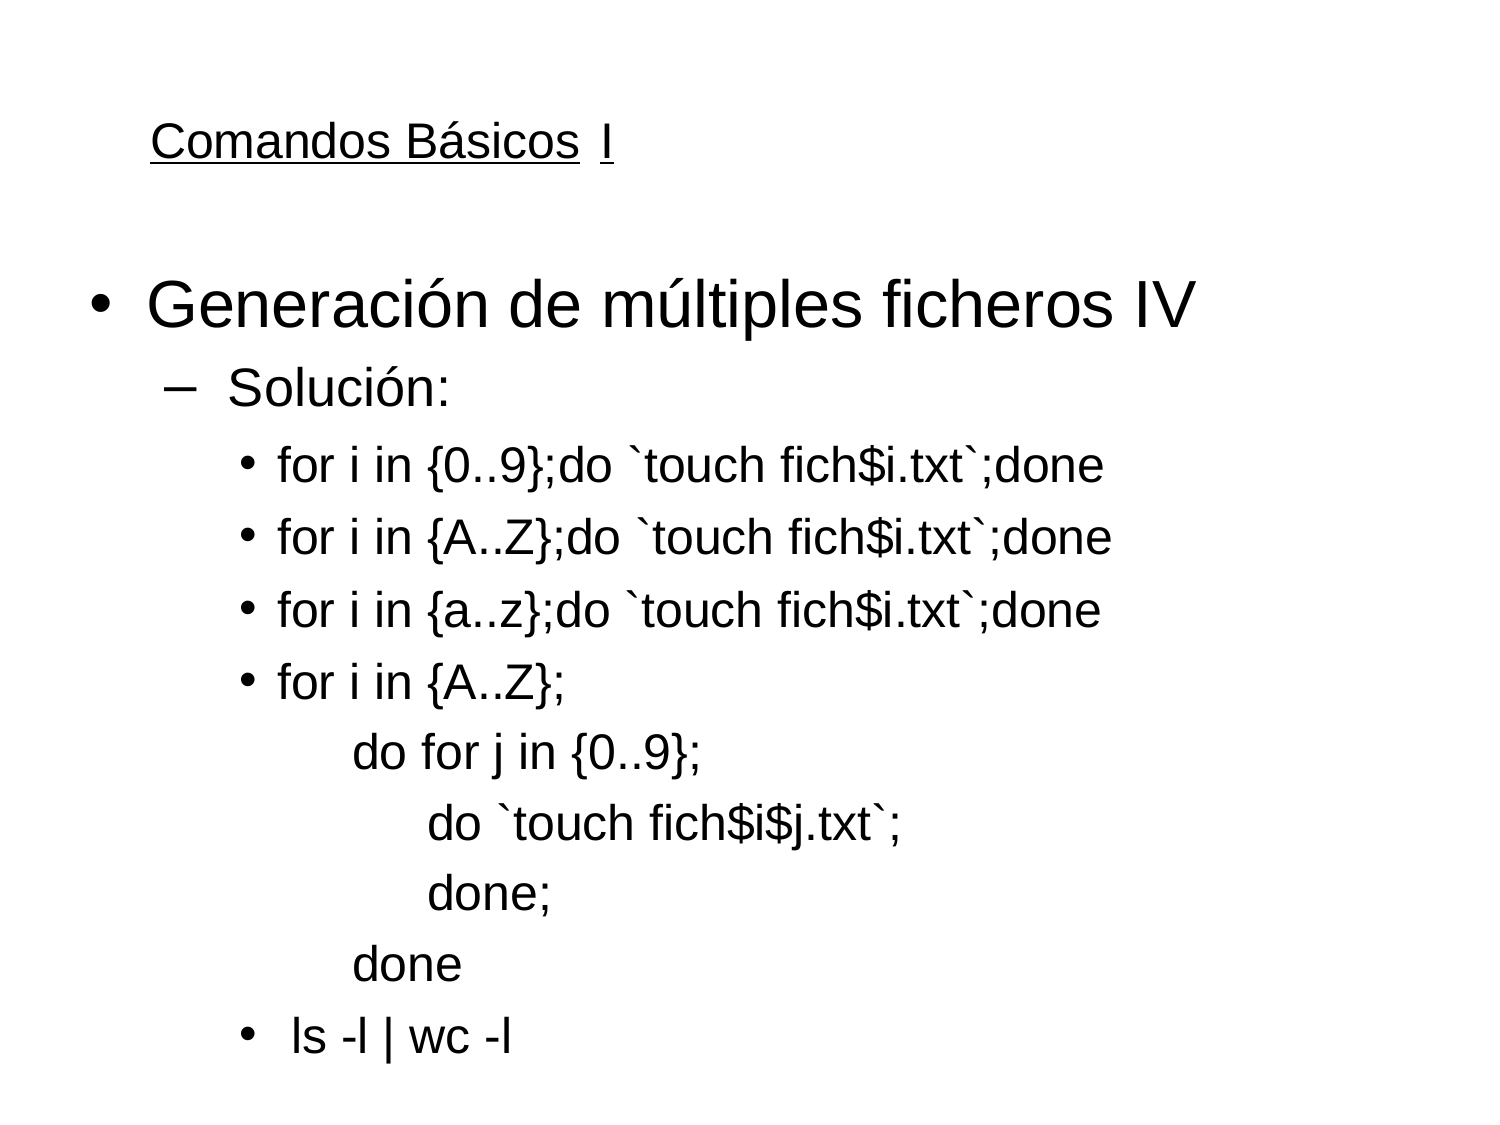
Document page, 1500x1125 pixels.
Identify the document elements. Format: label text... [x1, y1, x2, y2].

list Generación de múltiples ficheros IV Solución: for i in {0..9};do `touch fich$i.txt`;done for i in {A..Z};do `touch fich$i.txt`;done for i in {a..z};do `touch fich$i.txt`;done for i in {A..Z}; do for j in {0..9}; do `touch fich$i$j.txt`; done; done ls -l | wc -l [75, 262, 1426, 1125]
title Comandos Básicos I [75, 45, 1426, 233]
